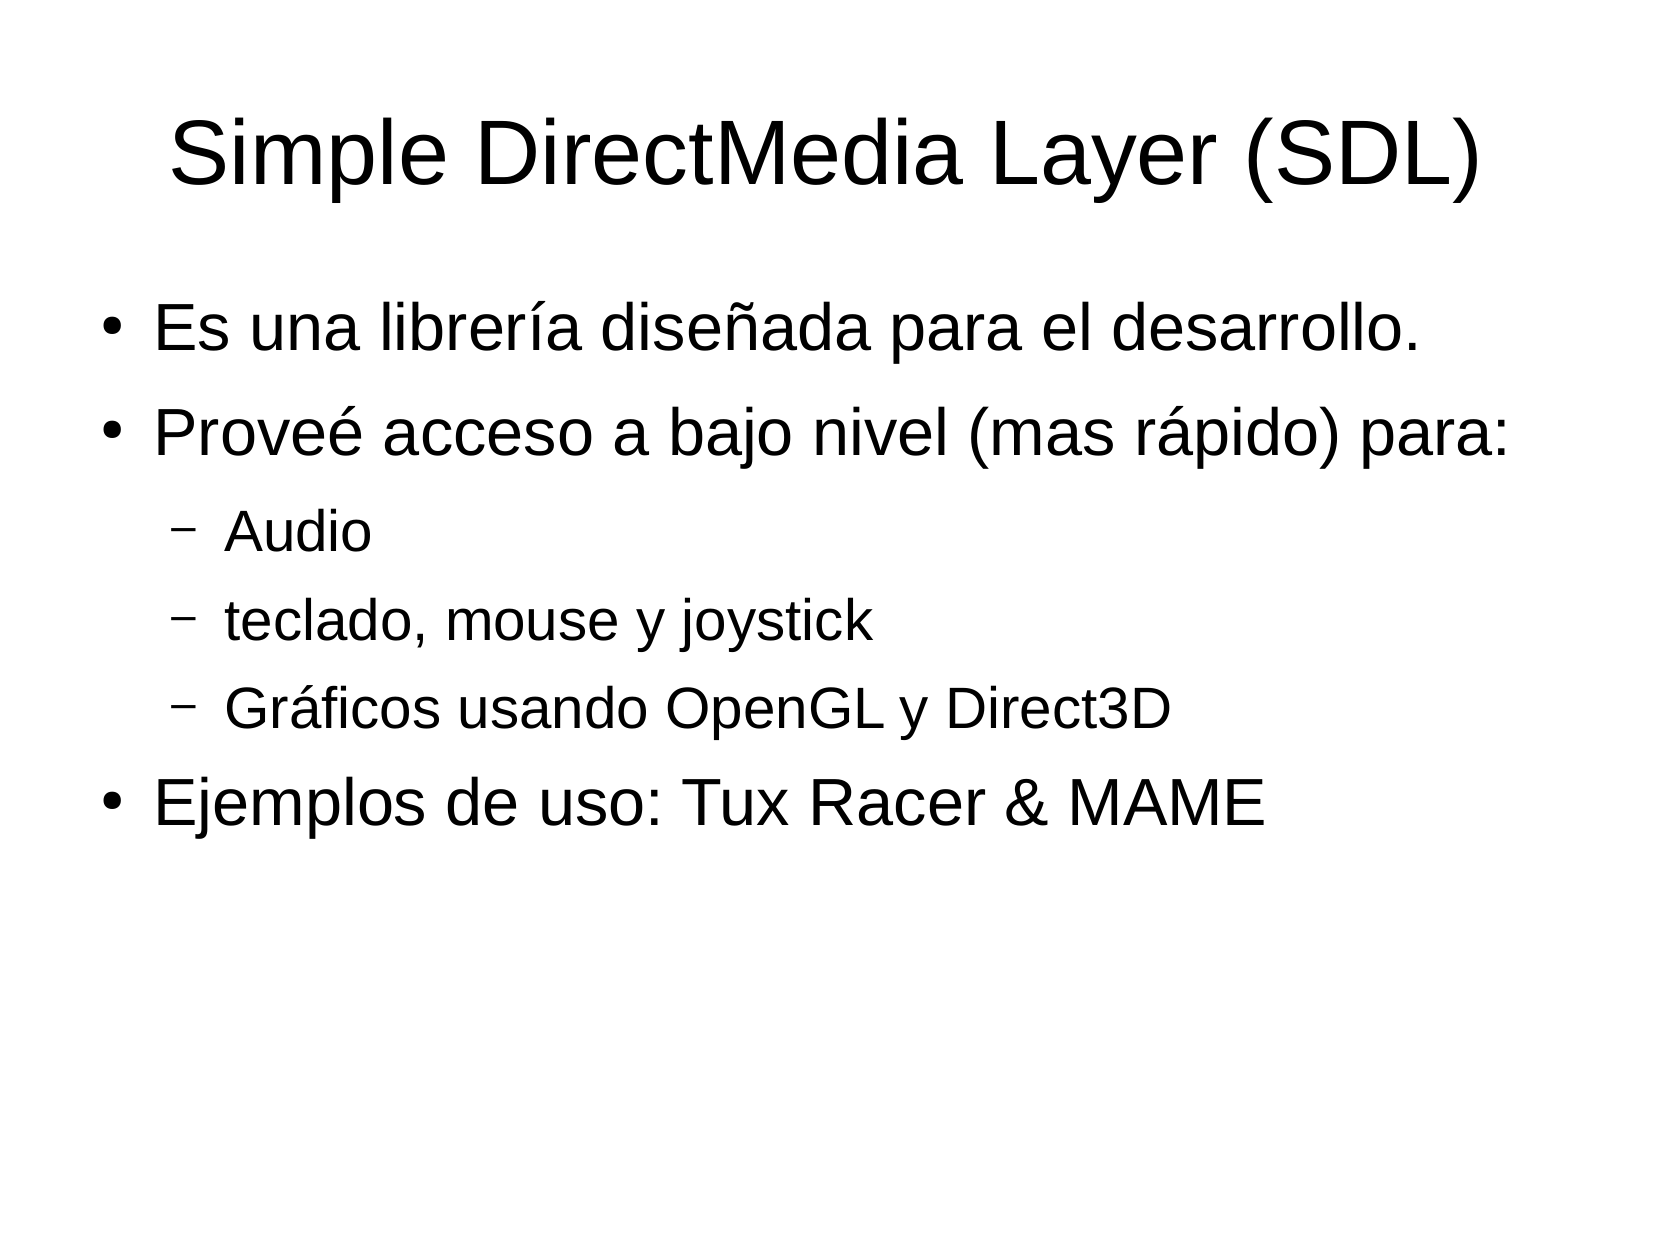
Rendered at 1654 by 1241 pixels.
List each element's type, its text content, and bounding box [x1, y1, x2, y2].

title Simple DirectMedia Layer (SDL) [82, 49, 1571, 257]
list Es una librería diseñada para el desarrollo. Proveé acceso a bajo nivel (mas rápido) para: Audio teclado, mouse y joystick Gráficos usando OpenGL y Direct3D Ejemplos de uso: Tux Racer & MAME [82, 290, 1538, 1010]
